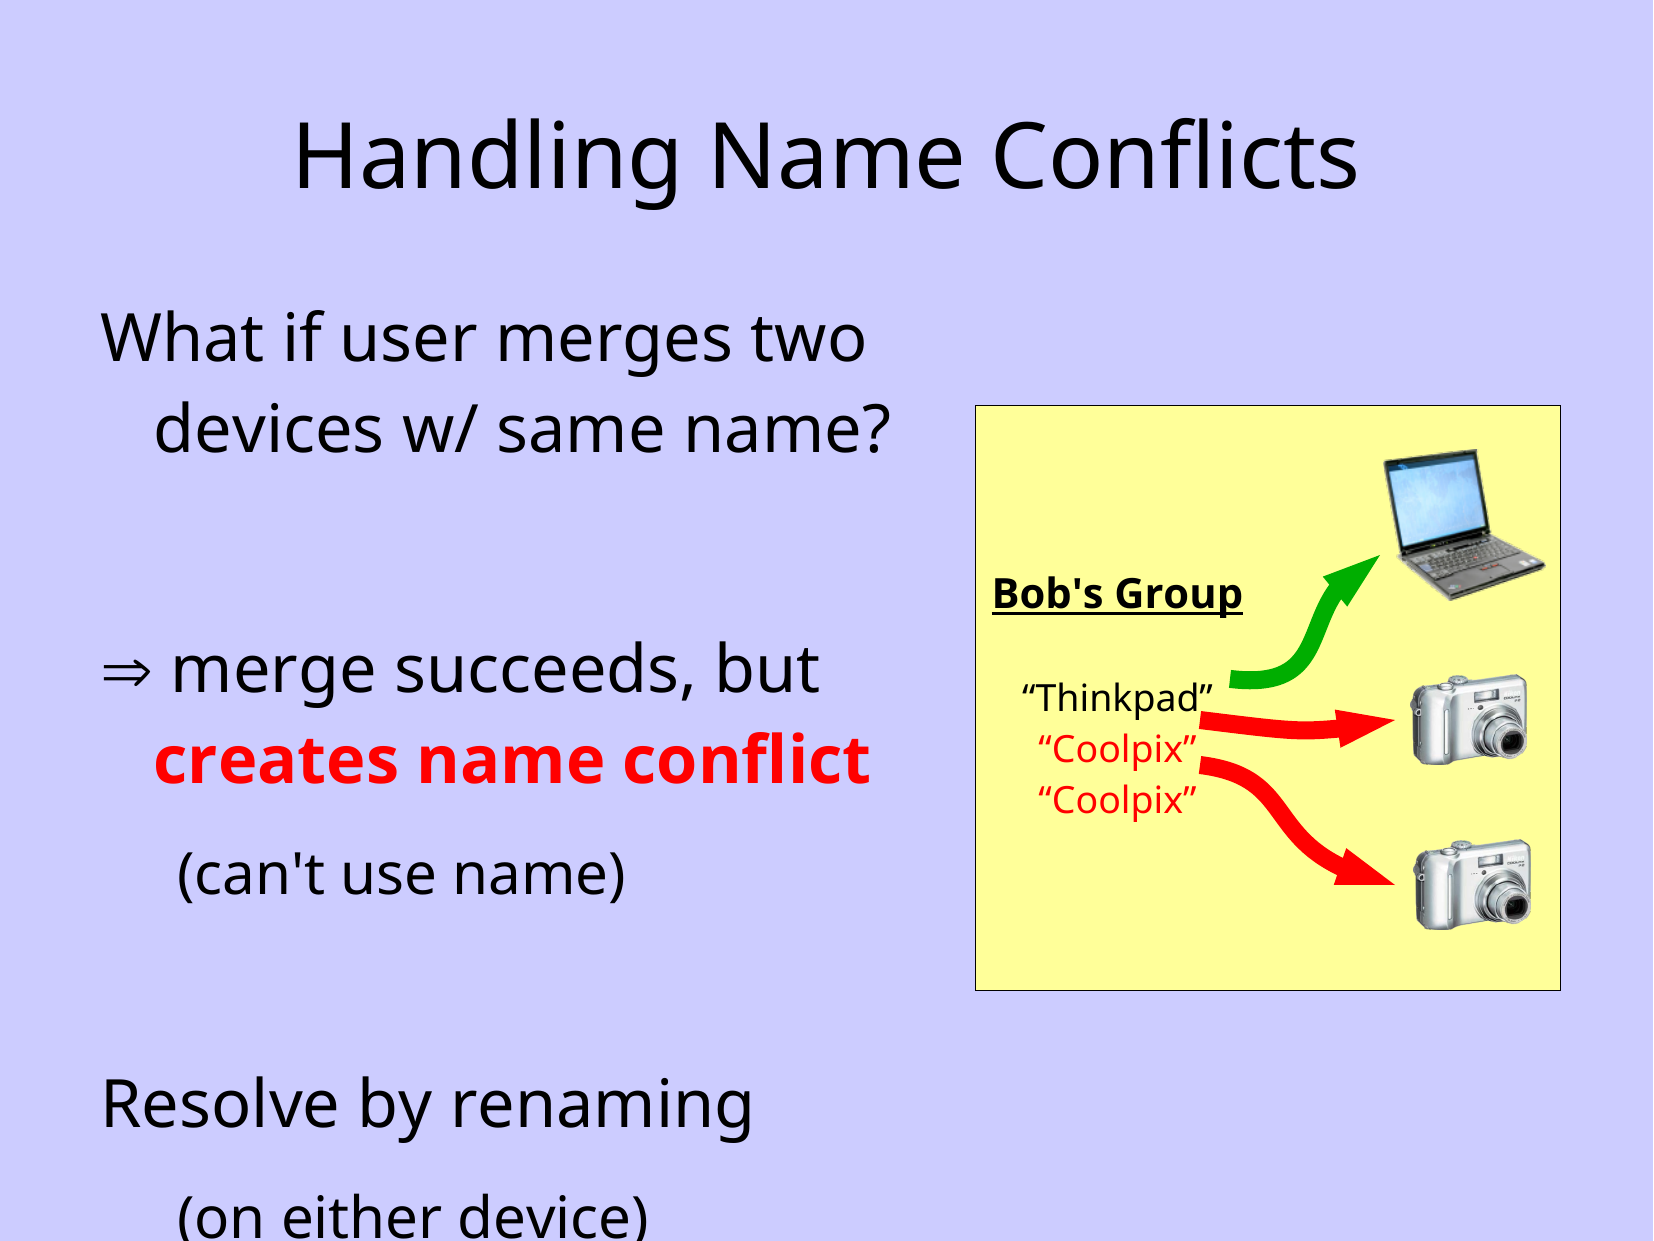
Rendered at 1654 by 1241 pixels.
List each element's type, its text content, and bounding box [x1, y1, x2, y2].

picture [1413, 839, 1531, 931]
picture [1383, 449, 1546, 602]
title Handling Name Conflicts [82, 49, 1571, 257]
text_box [975, 405, 1561, 991]
list What if user merges two devices w/ same name? ⇒ merge succeeds, but creates name conflict (can't use name) Resolve by renaming (on either device) [82, 290, 916, 1143]
text_box Bob's Group “Thinkpad” “Coolpix” “Coolpix” [975, 556, 1261, 856]
picture [1410, 674, 1527, 766]
